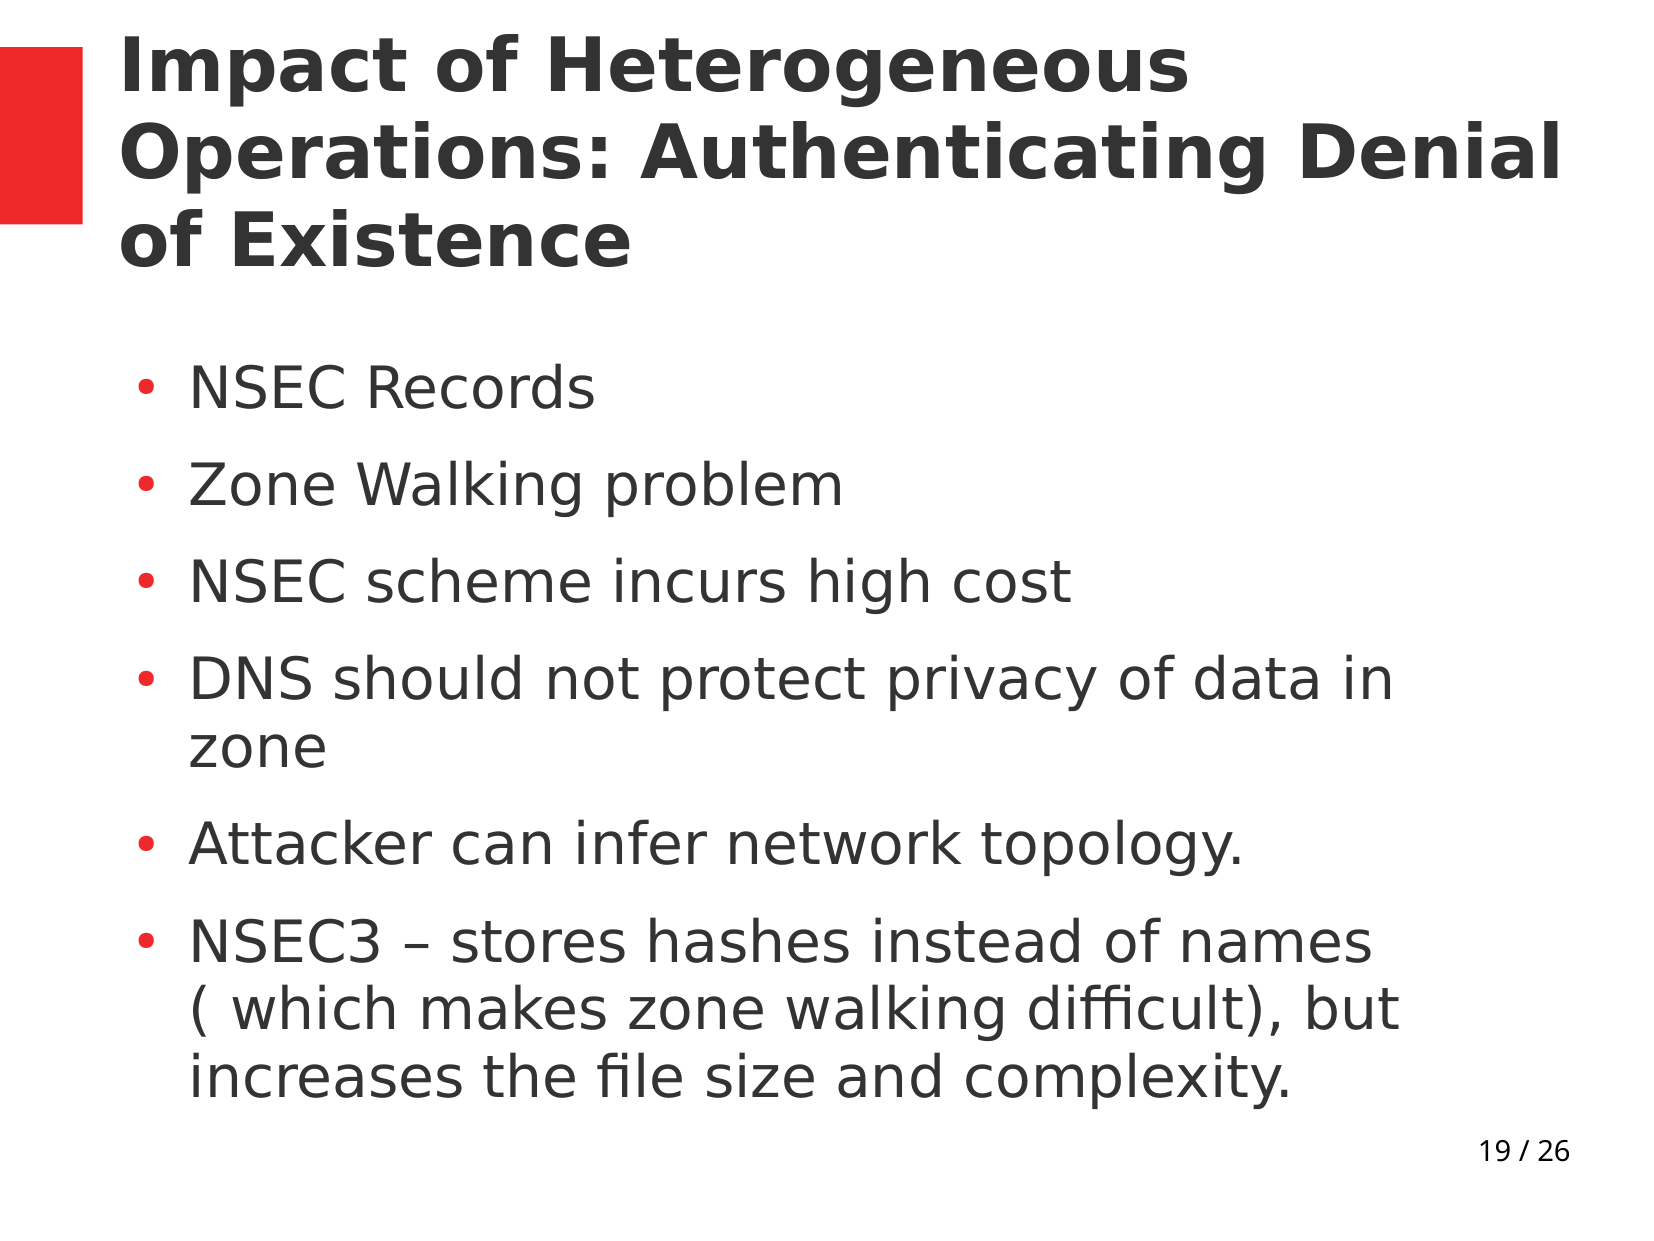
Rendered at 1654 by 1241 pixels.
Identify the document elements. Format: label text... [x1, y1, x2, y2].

title Impact of Heterogeneous Operations: Authenticating Denial of Existence [118, 0, 1571, 309]
list NSEC Records Zone Walking problem NSEC scheme incurs high cost DNS should not protect privacy of data in zone Attacker can infer network topology. NSEC3 – stores hashes instead of names ( which makes zone walking difficult), but increases the file size and complexity. [118, 354, 1536, 1074]
